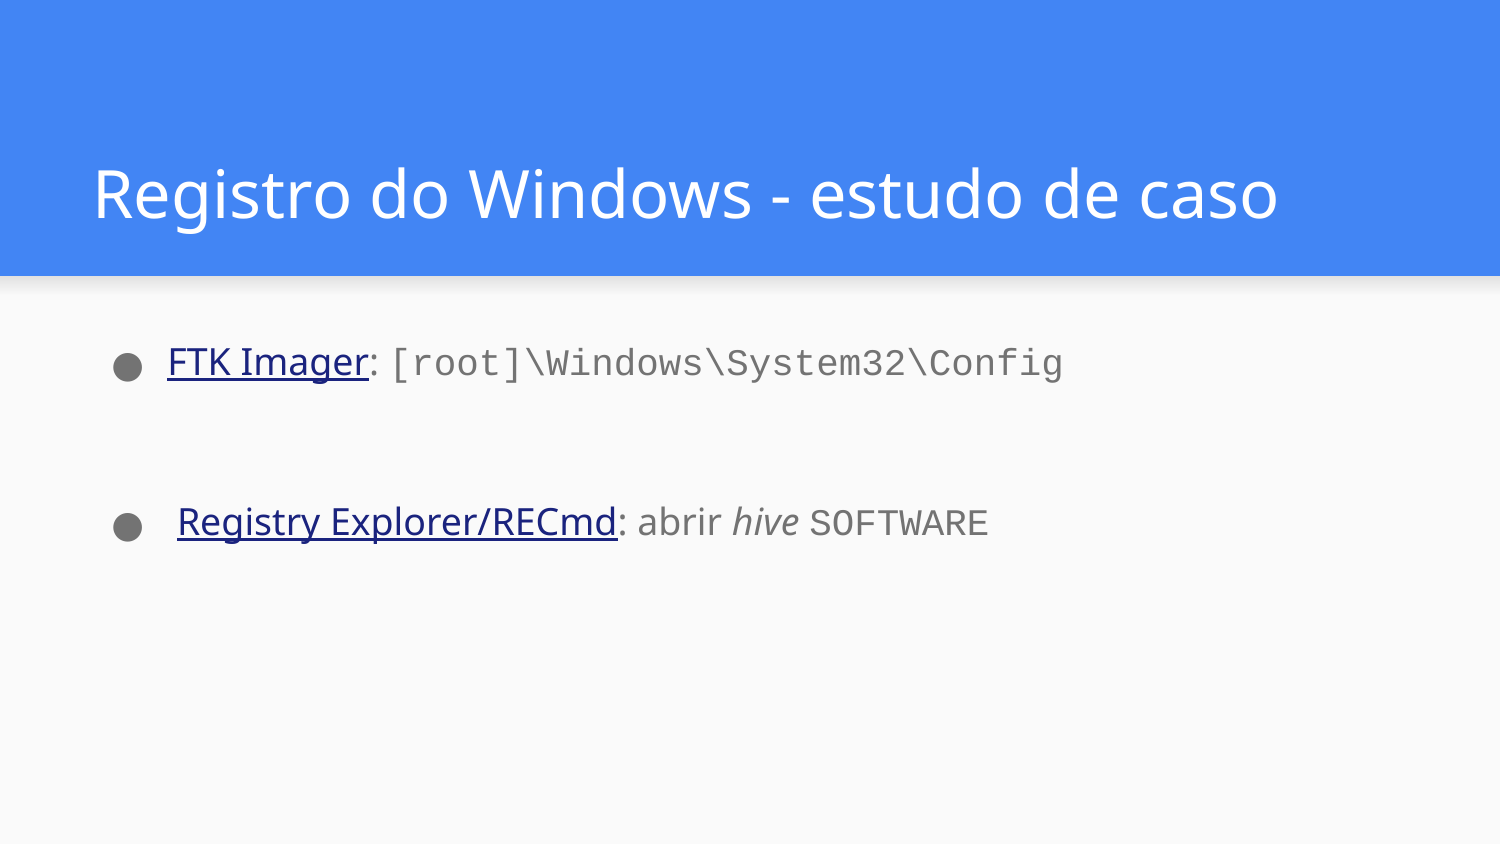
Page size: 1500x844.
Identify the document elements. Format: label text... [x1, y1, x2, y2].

title Registro do Windows - estudo de caso [77, 121, 1427, 248]
list FTK Imager: [root]\Windows\System32\Config Registry Explorer/RECmd: abrir hive SOFTWARE [77, 314, 1427, 760]
